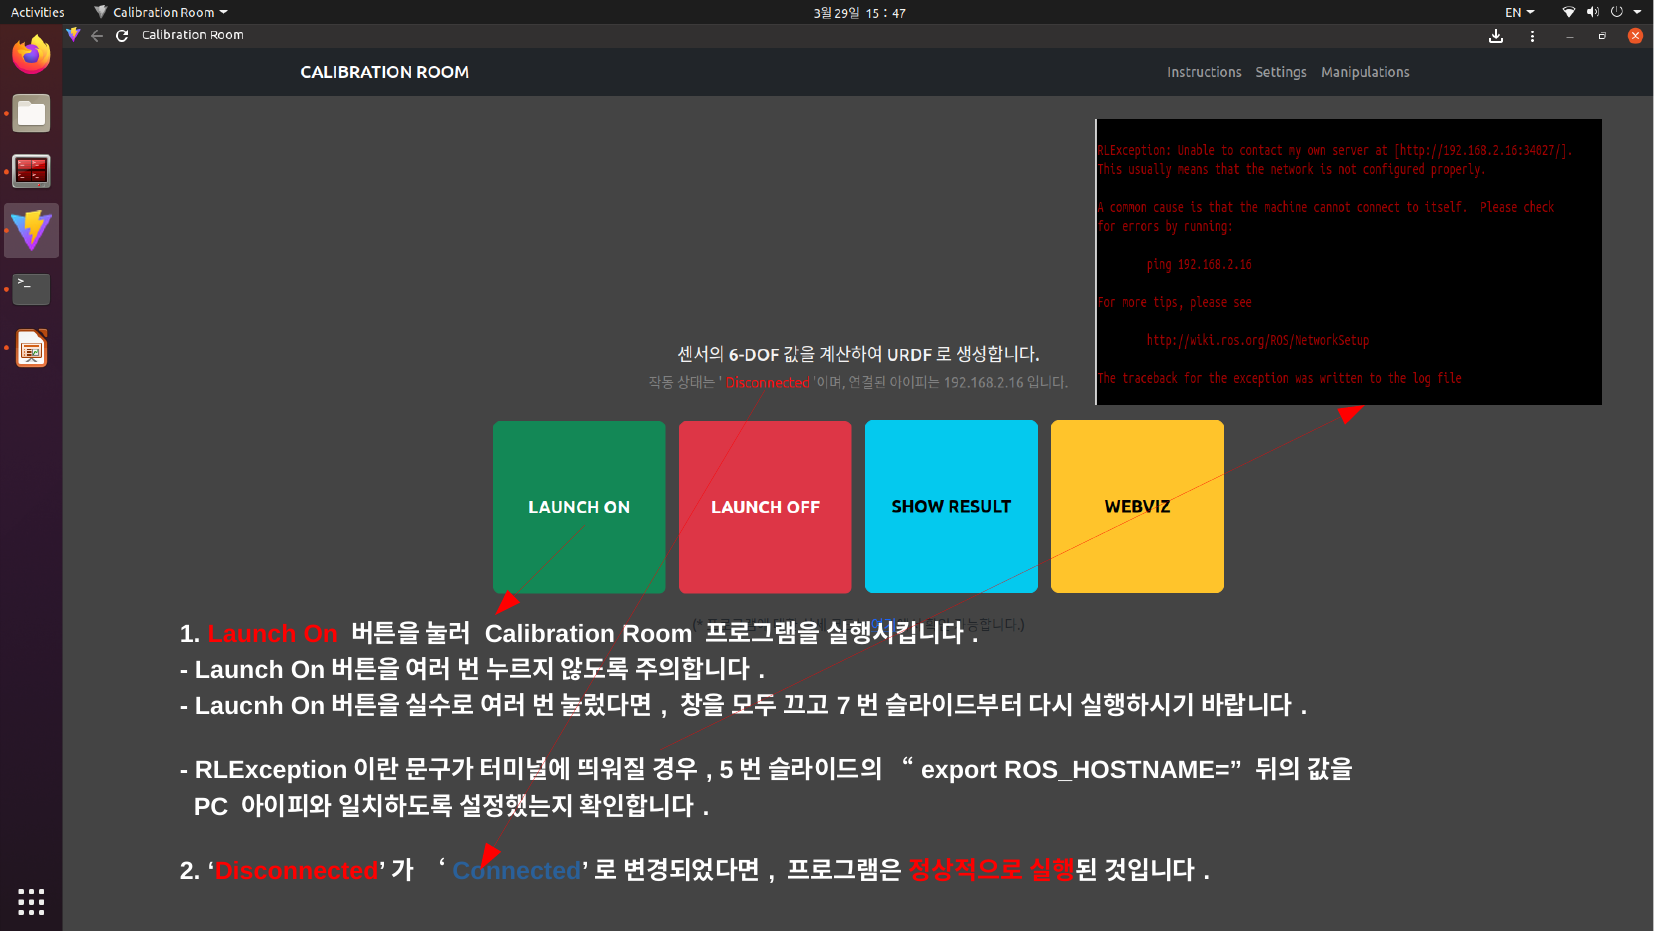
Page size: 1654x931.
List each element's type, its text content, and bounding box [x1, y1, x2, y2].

picture [0, 0, 1654, 931]
text_box 1. Launch On 버튼을 눌러 Calibration Room 프로그램을 실행시킵니다. - Launch On버튼을 여러 번 누르지 않도록 주의합니다. - Laucnh On버튼을 실수로 여러 번 눌렀다면, 창을 모두 끄고7번 슬라이드부터 다시 실행하시기 바랍니다. - RLException이란 문구가 터미널에 띄워질 경우, 5번 슬라이드의 “export ROS_HOSTNAME=” 뒤의 값을 PC 아이피와 일치하도록 설정했는지 확인합니다. 2. ‘Disconnected’가 ‘Connected’로 변경되었다면, 프로그램은 정상적으로 실행된 것입니다. [165, 660, 593, 841]
text_box 1. Launch On 버튼을 눌러 Calibration Room 프로그램을 실행시킵니다. - Launch On버튼을 여러 번 누르지 않도록 주의합니다. - Laucnh On버튼을 실수로 여러 번 눌렀다면, 창을 모두 끄고7번 슬라이드부터 다시 실행하시기 바랍니다. - RLException이란 문구가 터미널에 띄워질 경우, 5번 슬라이드의 “export ROS_HOSTNAME=” 뒤의 값을 PC 아이피와 일치하도록 설정했는지 확인합니다. 2. ‘Disconnected’가 ‘Connected’로 변경되었다면, 프로그램은 정상적으로 실행된 것입니다. [498, 660, 1396, 841]
